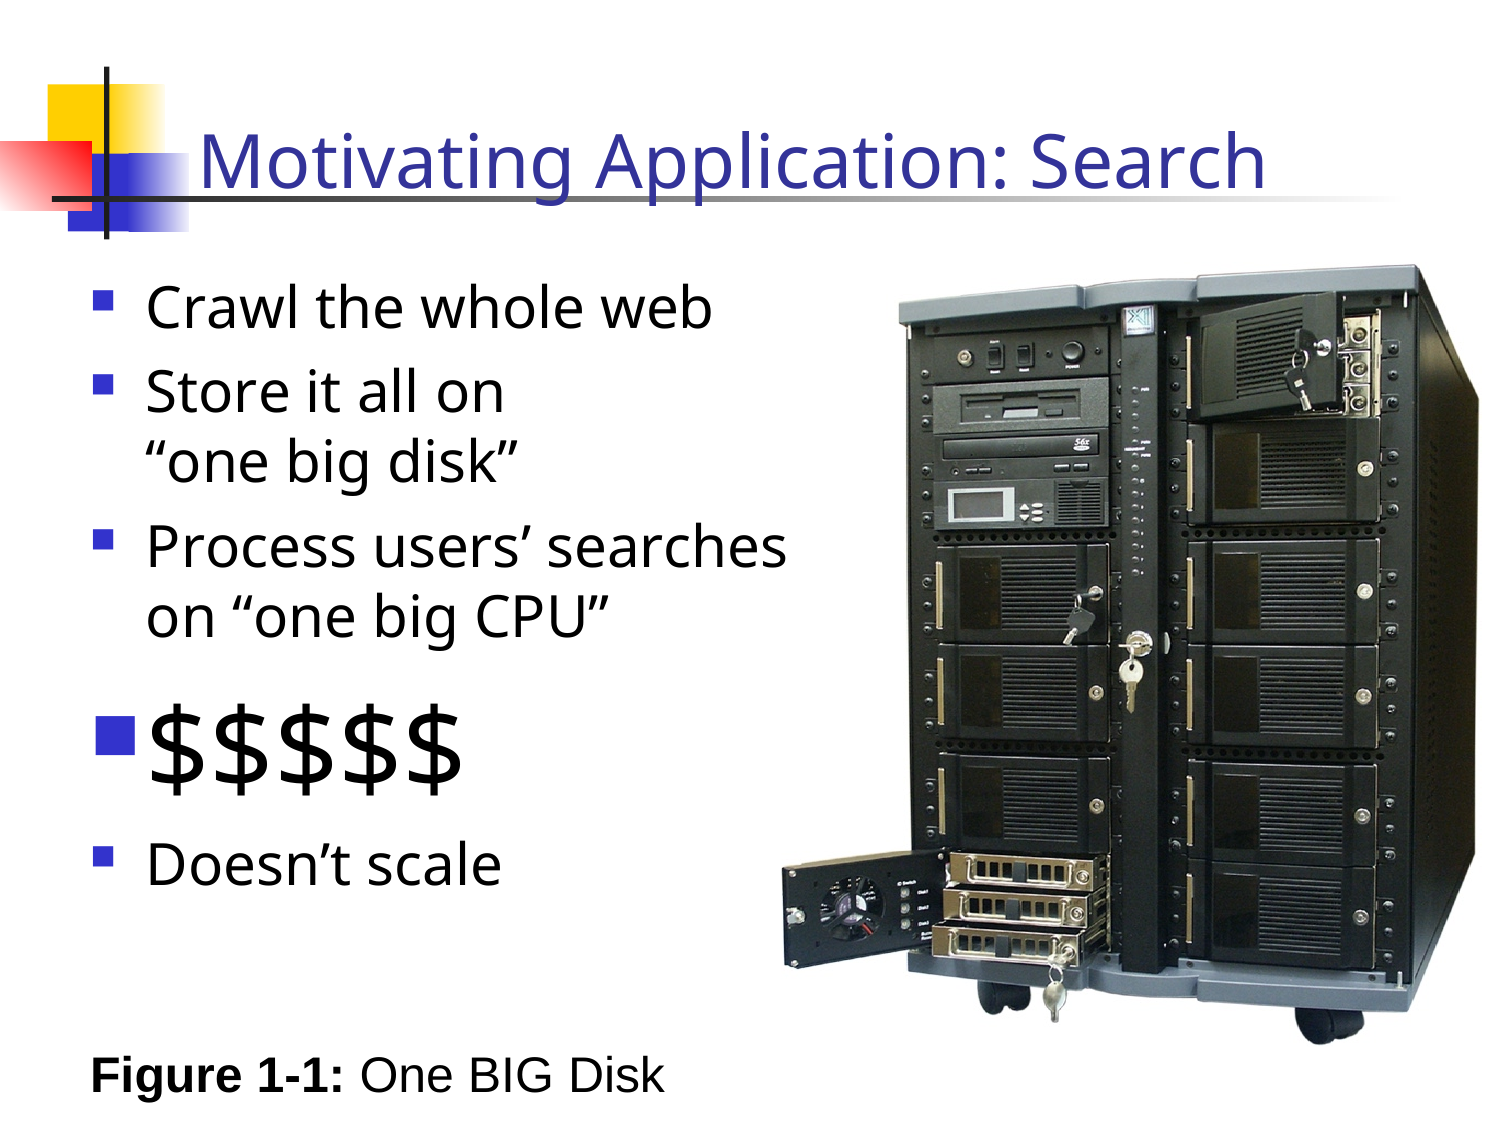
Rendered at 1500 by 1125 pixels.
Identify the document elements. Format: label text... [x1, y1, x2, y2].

text_box Figure 1-1: One BIG Disk [74, 1034, 831, 1125]
text_box Motivating Application: Search [183, 73, 1462, 212]
text_box Crawl the whole web Store it all on “one big disk” Process users’ searches on “one big CPU” $$$$$ Doesn’t scale [74, 262, 863, 1005]
picture [781, 262, 1482, 1047]
